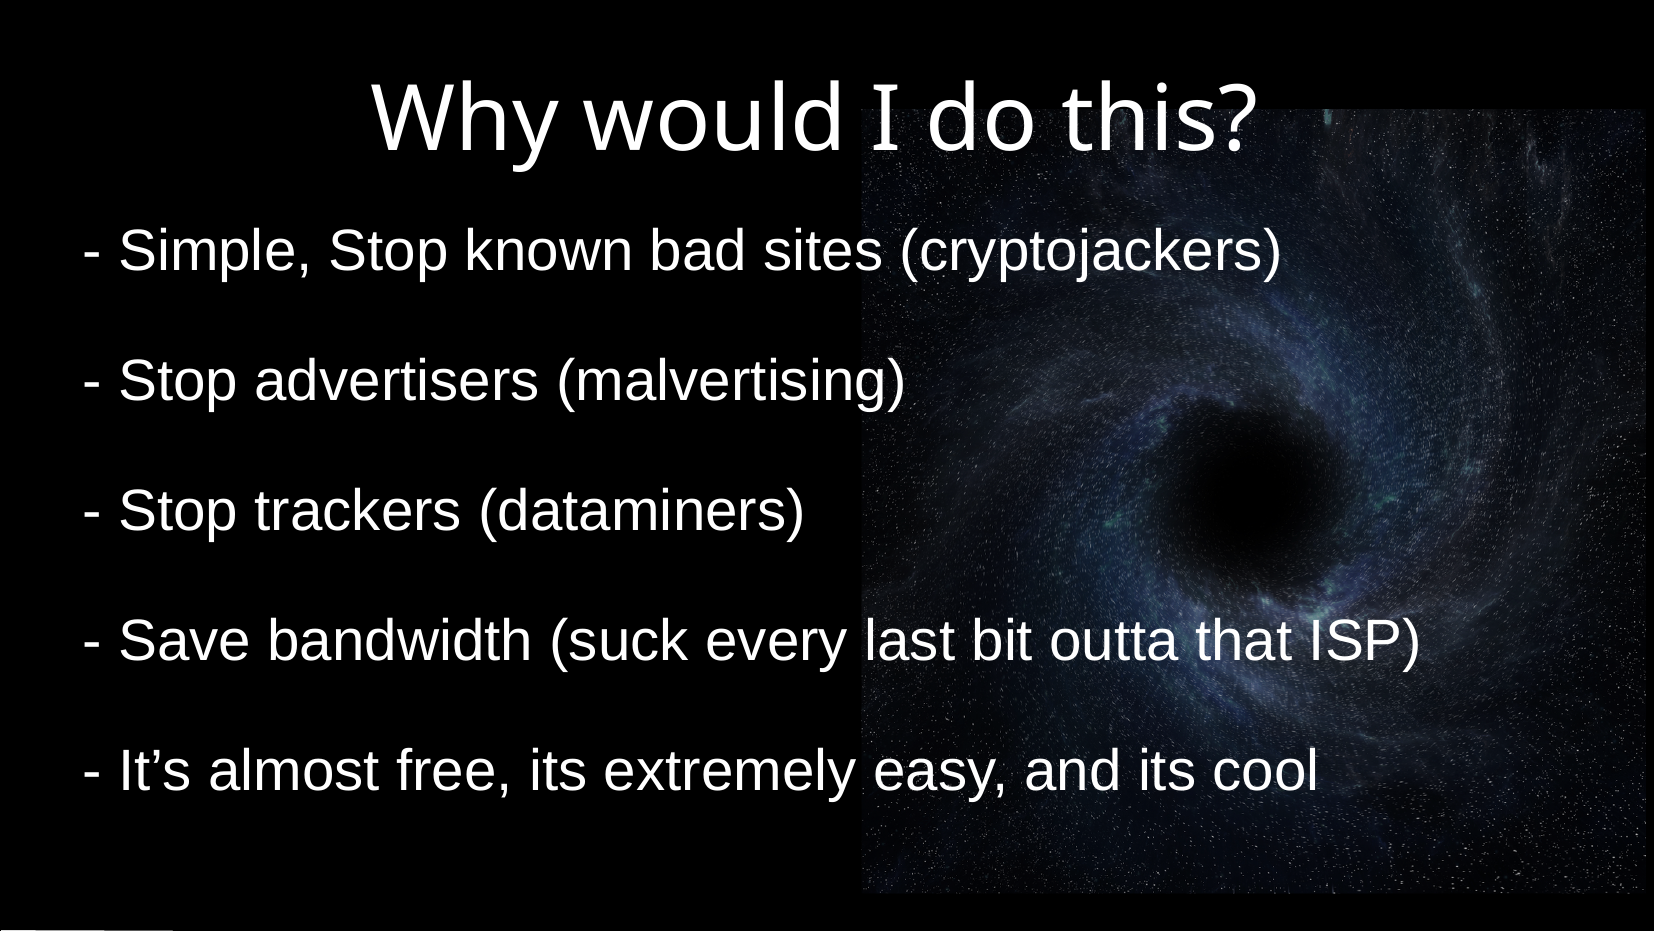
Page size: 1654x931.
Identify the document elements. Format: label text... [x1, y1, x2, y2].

subtitle - Simple, Stop known bad sites (cryptojackers) - Stop advertisers (malvertising) - Stop trackers (dataminers) - Save bandwidth (suck every last bit outta that ISP) - It’s almost free, its extremely easy, and its cool [82, 217, 1571, 803]
text_box [0, 0, 1654, 931]
title Why would I do this? [82, 37, 1571, 193]
picture [818, 75, 1654, 931]
